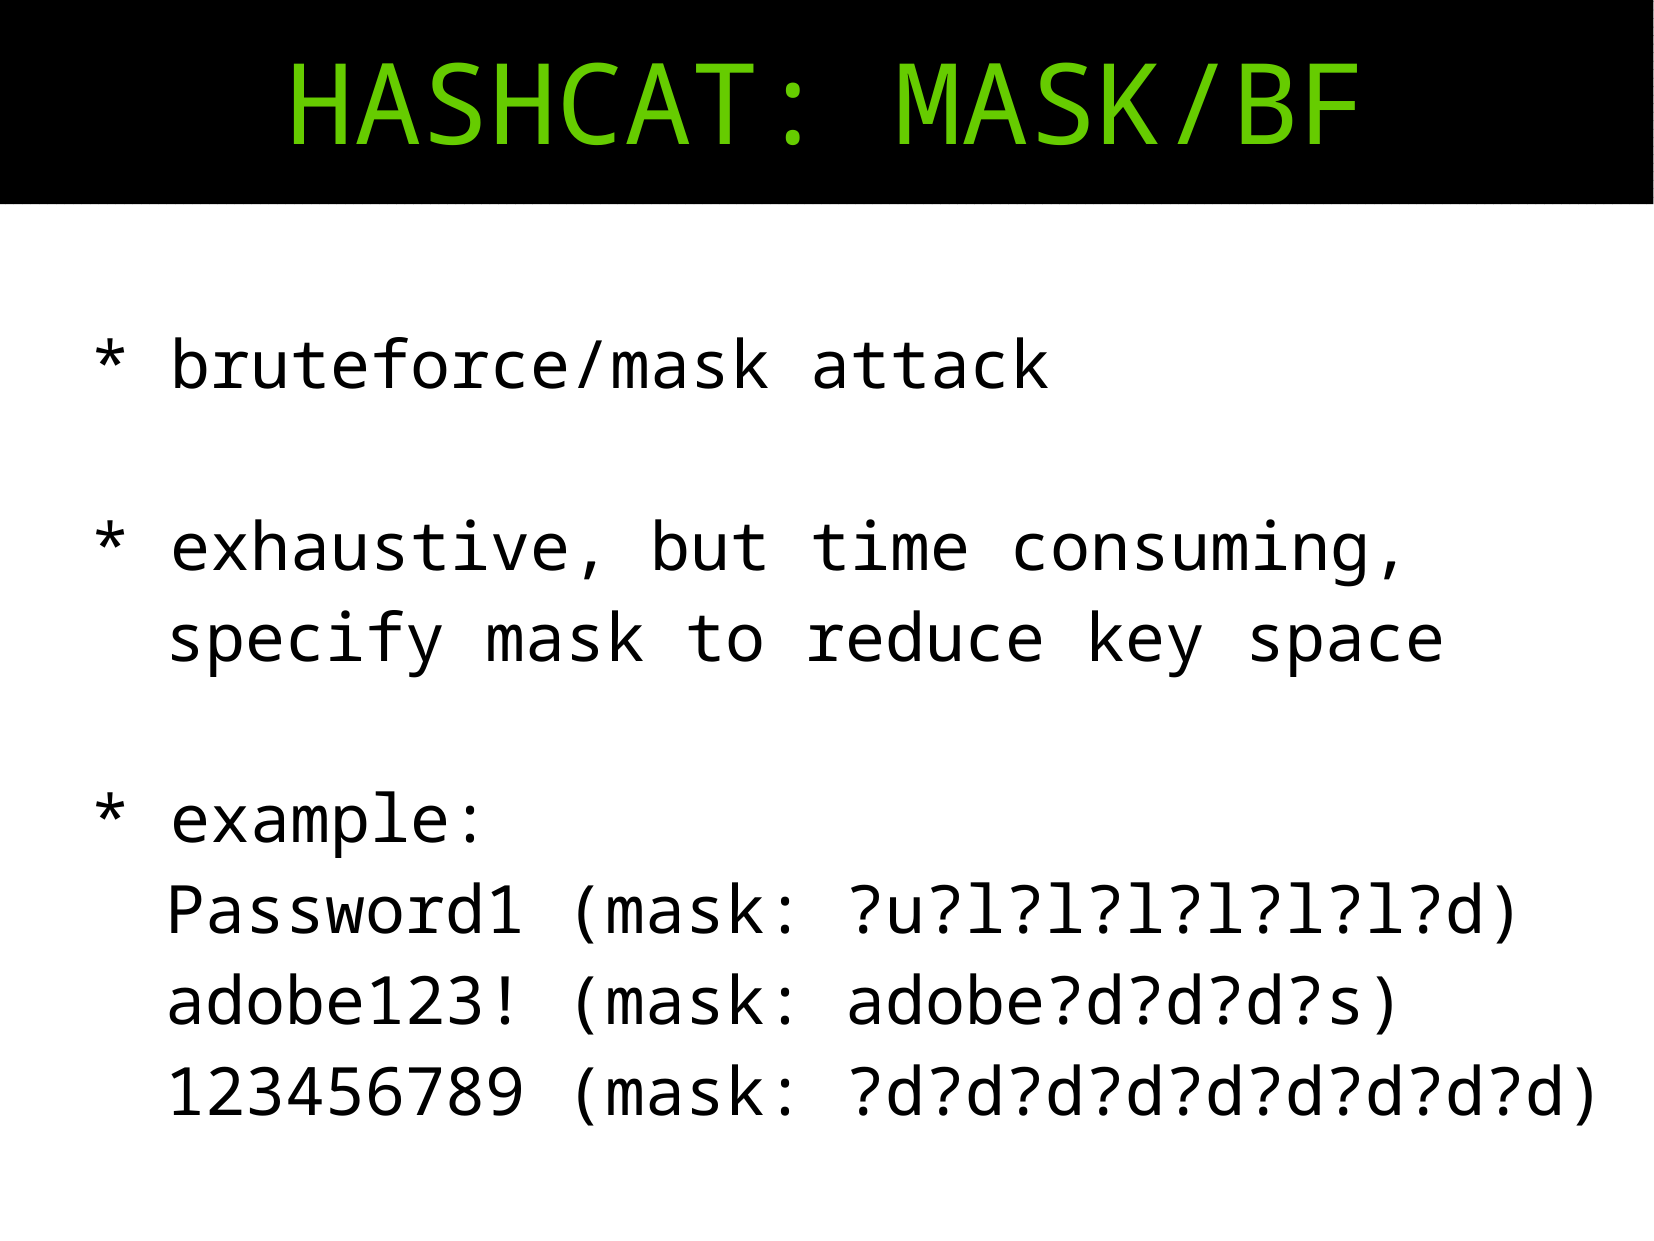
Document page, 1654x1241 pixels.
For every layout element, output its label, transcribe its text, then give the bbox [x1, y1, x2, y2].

title HASHCAT: MASK/BF [0, 0, 1654, 205]
subtitle * bruteforce/mask attack * exhaustive, but time consuming, specify mask to reduce key space * example: Password1 (mask: ?u?l?l?l?l?l?l?d) adobe123! (mask: adobe?d?d?d?s) 123456789 (mask: ?d?d?d?d?d?d?d?d?d) [90, 306, 1621, 1147]
